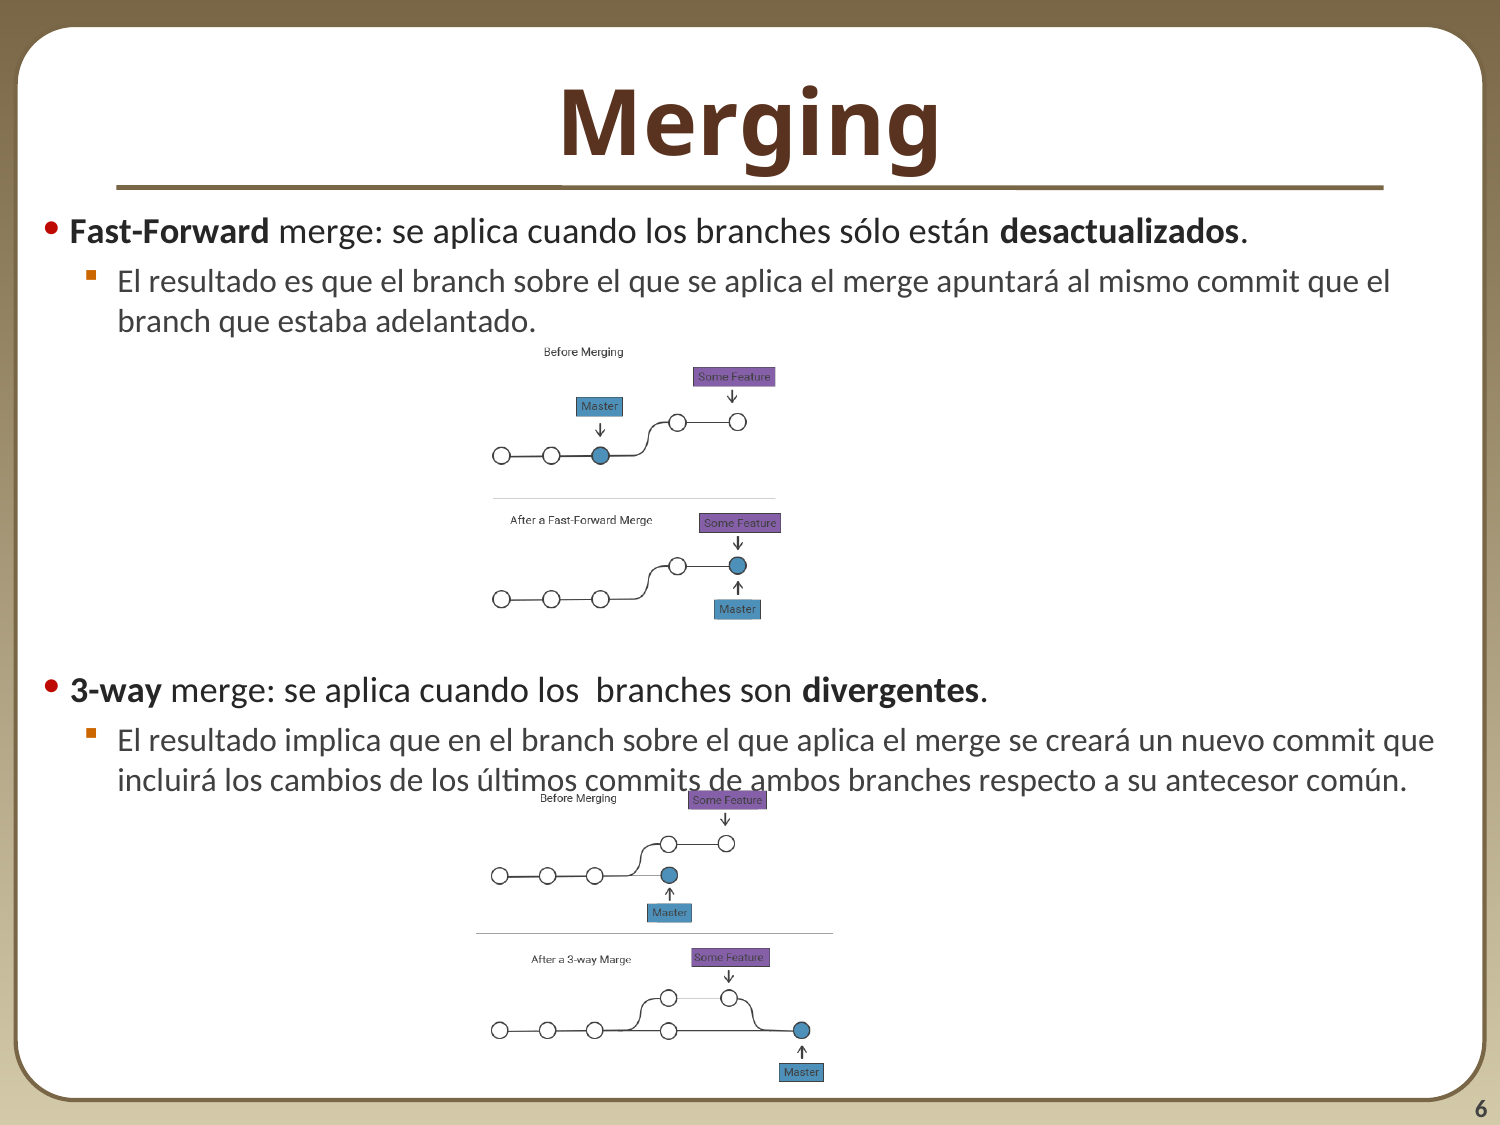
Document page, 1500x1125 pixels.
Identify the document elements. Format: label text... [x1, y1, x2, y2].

picture [454, 779, 841, 1096]
list Fast-Forward merge: se aplica cuando los branches sólo están desactualizados. El resultado es que el branch sobre el que se aplica el merge apuntará al mismo commit que el branch que estaba adelantado. 3-way merge: se aplica cuando los branches son divergentes. El resultado implica que en el branch sobre el que aplica el merge se creará un nuevo commit que incluirá los cambios de los últimos commits de ambos branches respecto a su antecesor común. [0, 179, 1500, 811]
picture [470, 337, 800, 631]
title Merging [0, 24, 1500, 179]
